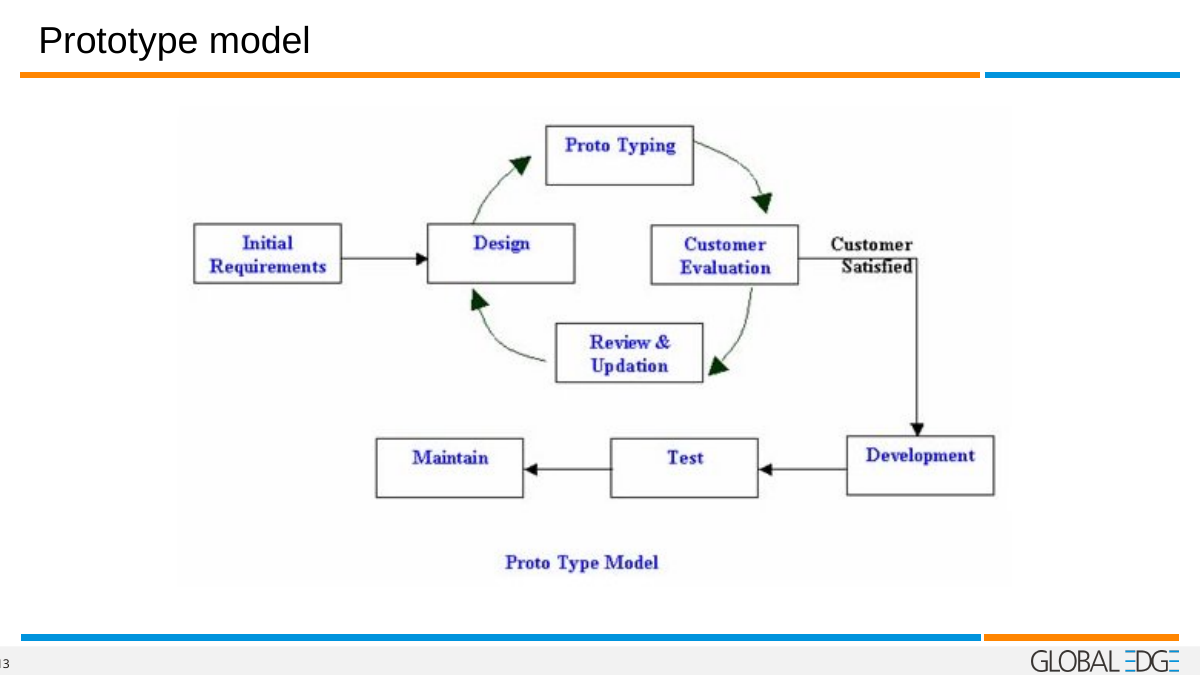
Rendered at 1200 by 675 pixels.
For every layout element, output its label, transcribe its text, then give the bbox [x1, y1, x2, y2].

picture [175, 106, 1025, 600]
text_box Prototype model [23, 11, 438, 69]
picture [1031, 650, 1179, 672]
